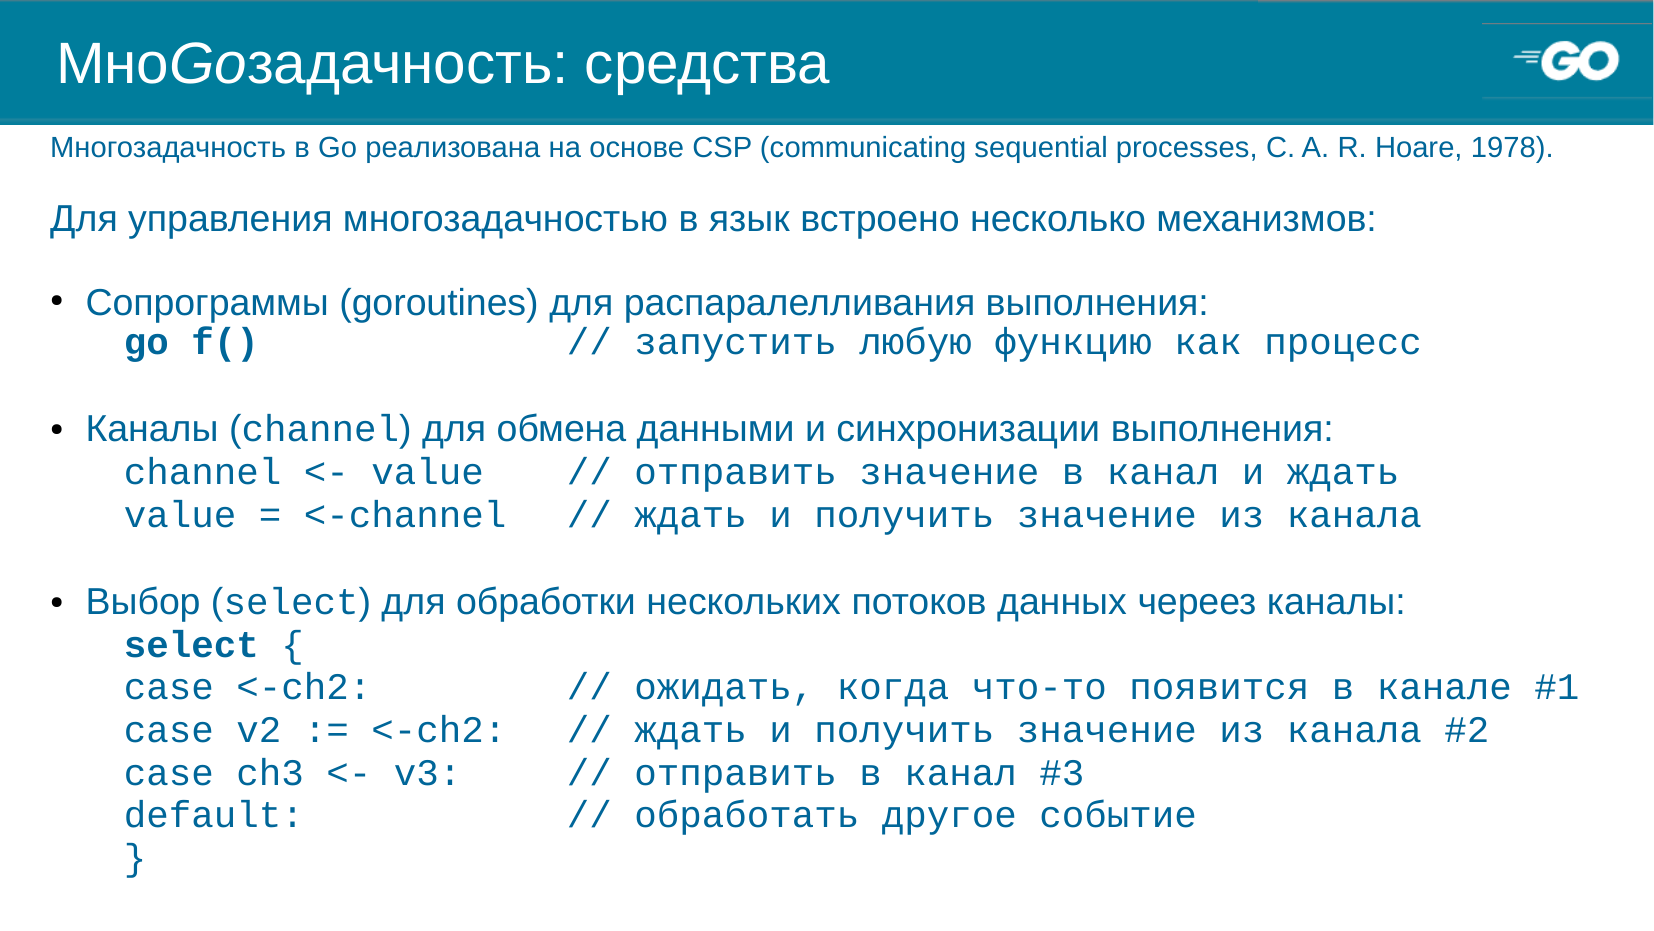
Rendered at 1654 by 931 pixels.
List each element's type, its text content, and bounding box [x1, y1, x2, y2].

text_box Многозадачность в Go реализована на основе CSP (communicating sequential processes, C. A. R. Hoare, 1978). Для управления многозадачностью в язык встроено несколько механизмов: Сопрограммы (goroutines) для распаралелливания выполнения: go f() // запустить любую функцию как процесс Каналы (channel) для обмена данными и синхронизации выполнения: channel <- value // отправить значение в канал и ждать value = <-channel // ждать и получить значение из канала Выбор (select) для обработки нескольких потоков данных череез каналы: select { case <-ch2: // ожидать, когда что-то появится в канале #1 case v2 := <-ch2: // ждать и получить значение из канала #2 case ch3 <- v3: // отправить в канал #3 default: // обработать другое событие } [35, 124, 1619, 908]
picture [1542, 41, 1619, 81]
text_box МноGoзадачность: средства [41, 23, 1495, 104]
